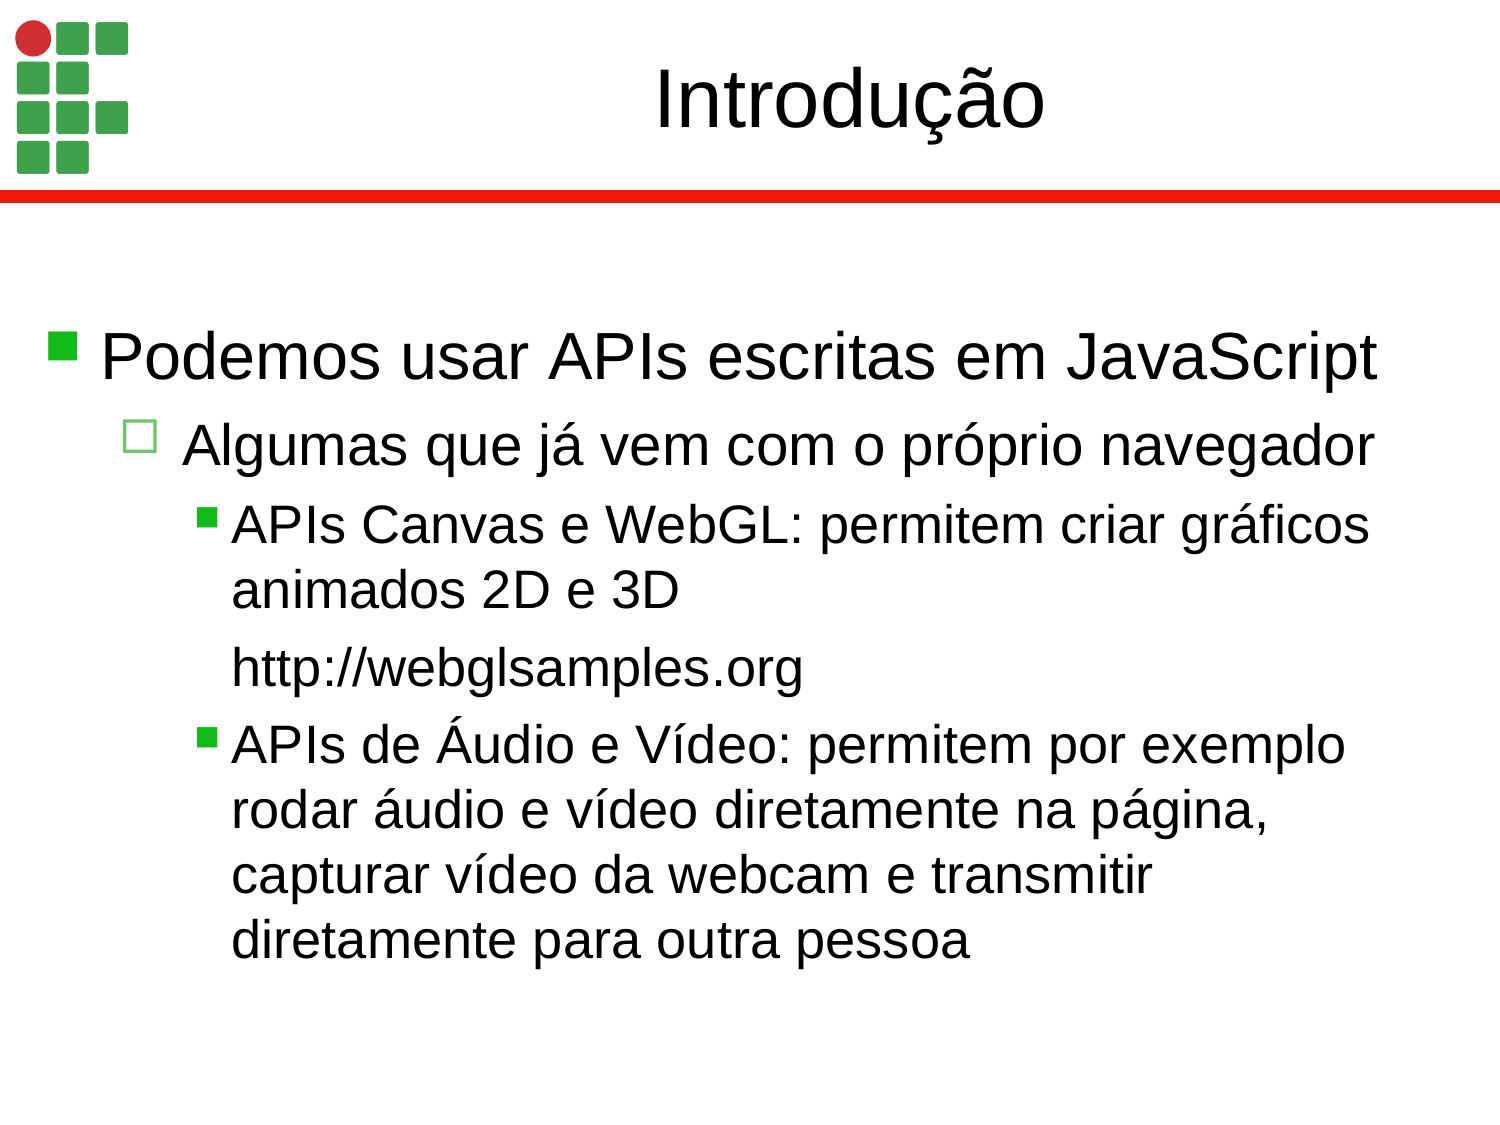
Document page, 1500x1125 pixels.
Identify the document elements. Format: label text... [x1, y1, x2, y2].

list Podemos usar APIs escritas em JavaScript Algumas que já vem com o próprio navegador APIs Canvas e WebGL: permitem criar gráficos animados 2D e 3D http://webglsamples.org APIs de Áudio e Vídeo: permitem por exemplo rodar áudio e vídeo diretamente na página, capturar vídeo da webcam e transmitir diretamente para outra pessoa [29, 207, 1471, 1087]
title Introdução [230, 0, 1471, 202]
picture [14, 16, 130, 178]
